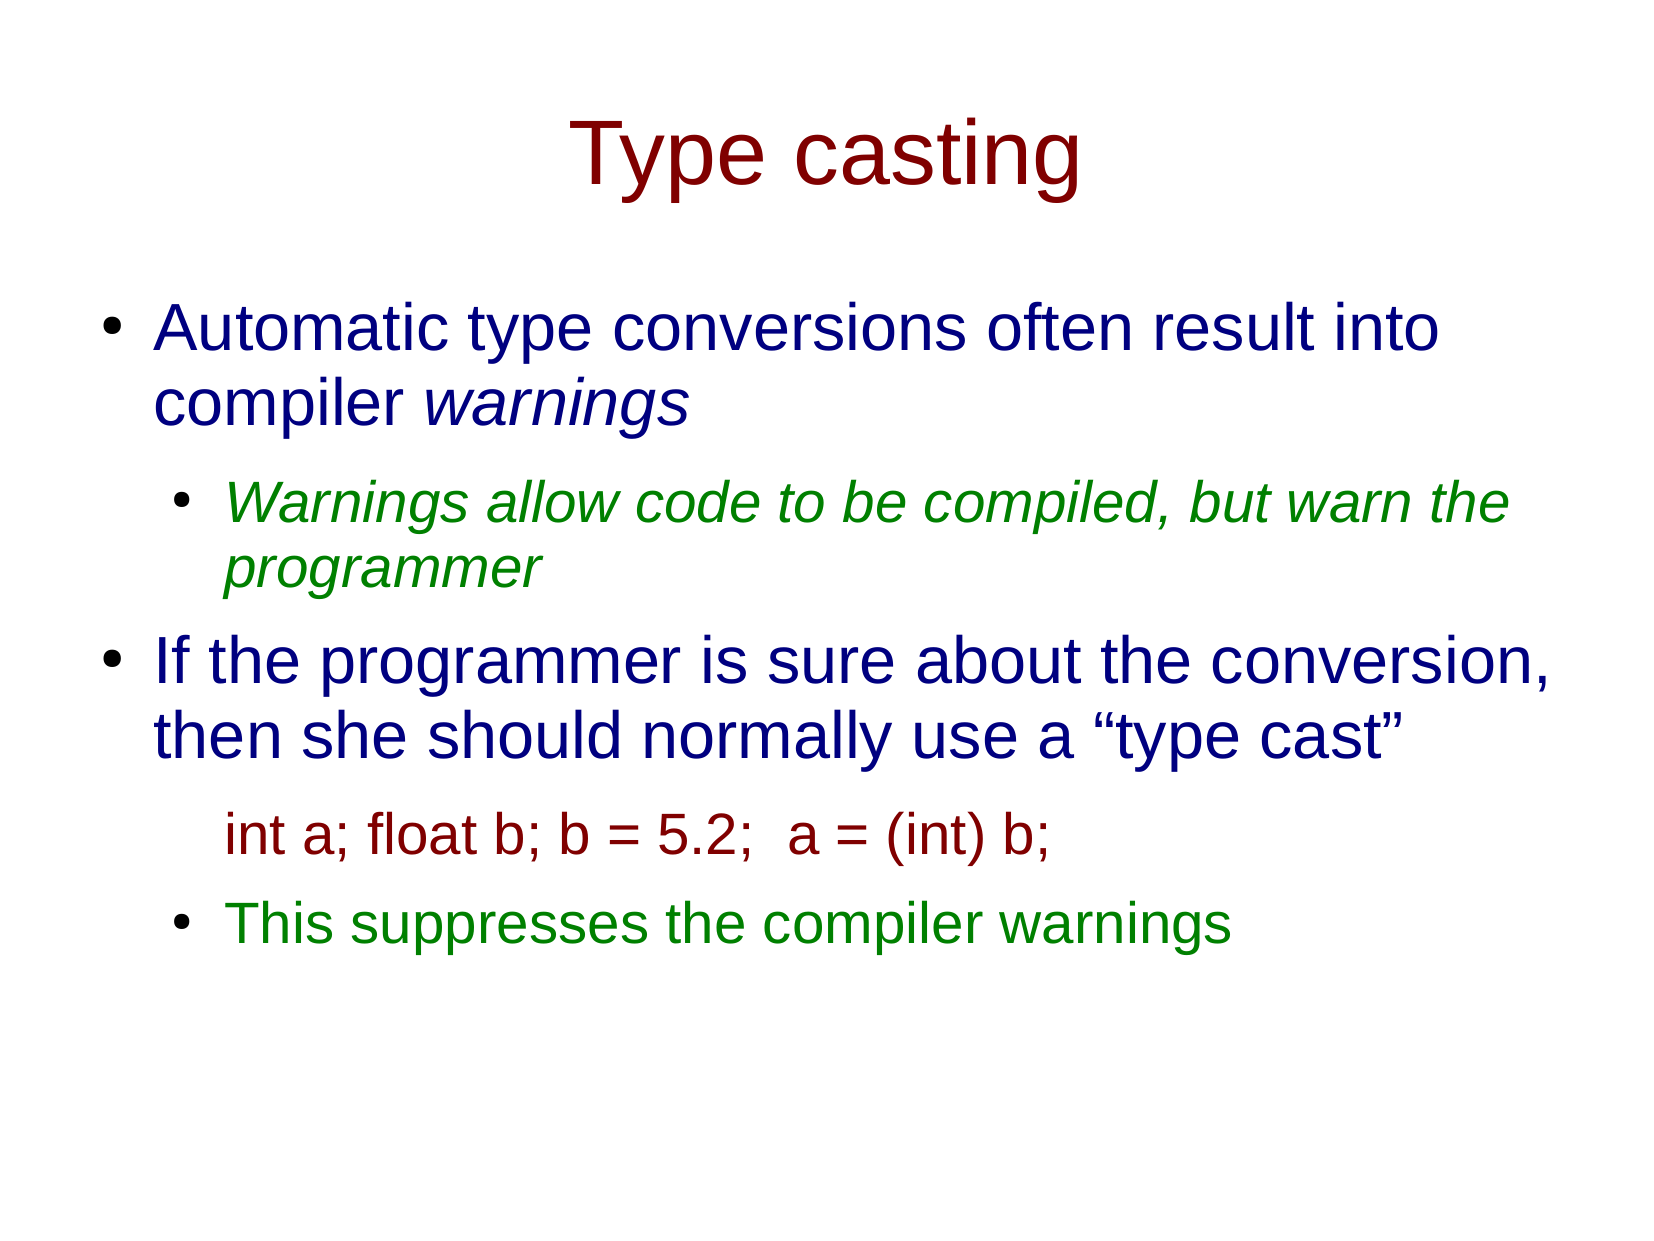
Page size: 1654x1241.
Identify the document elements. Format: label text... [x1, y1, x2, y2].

list Automatic type conversions often result into compiler warnings Warnings allow code to be compiled, but warn the programmer If the programmer is sure about the conversion, then she should normally use a “type cast” int a; float b; b = 5.2; a = (int) b; This suppresses the compiler warnings [82, 290, 1571, 1010]
title Type casting [82, 49, 1571, 257]
